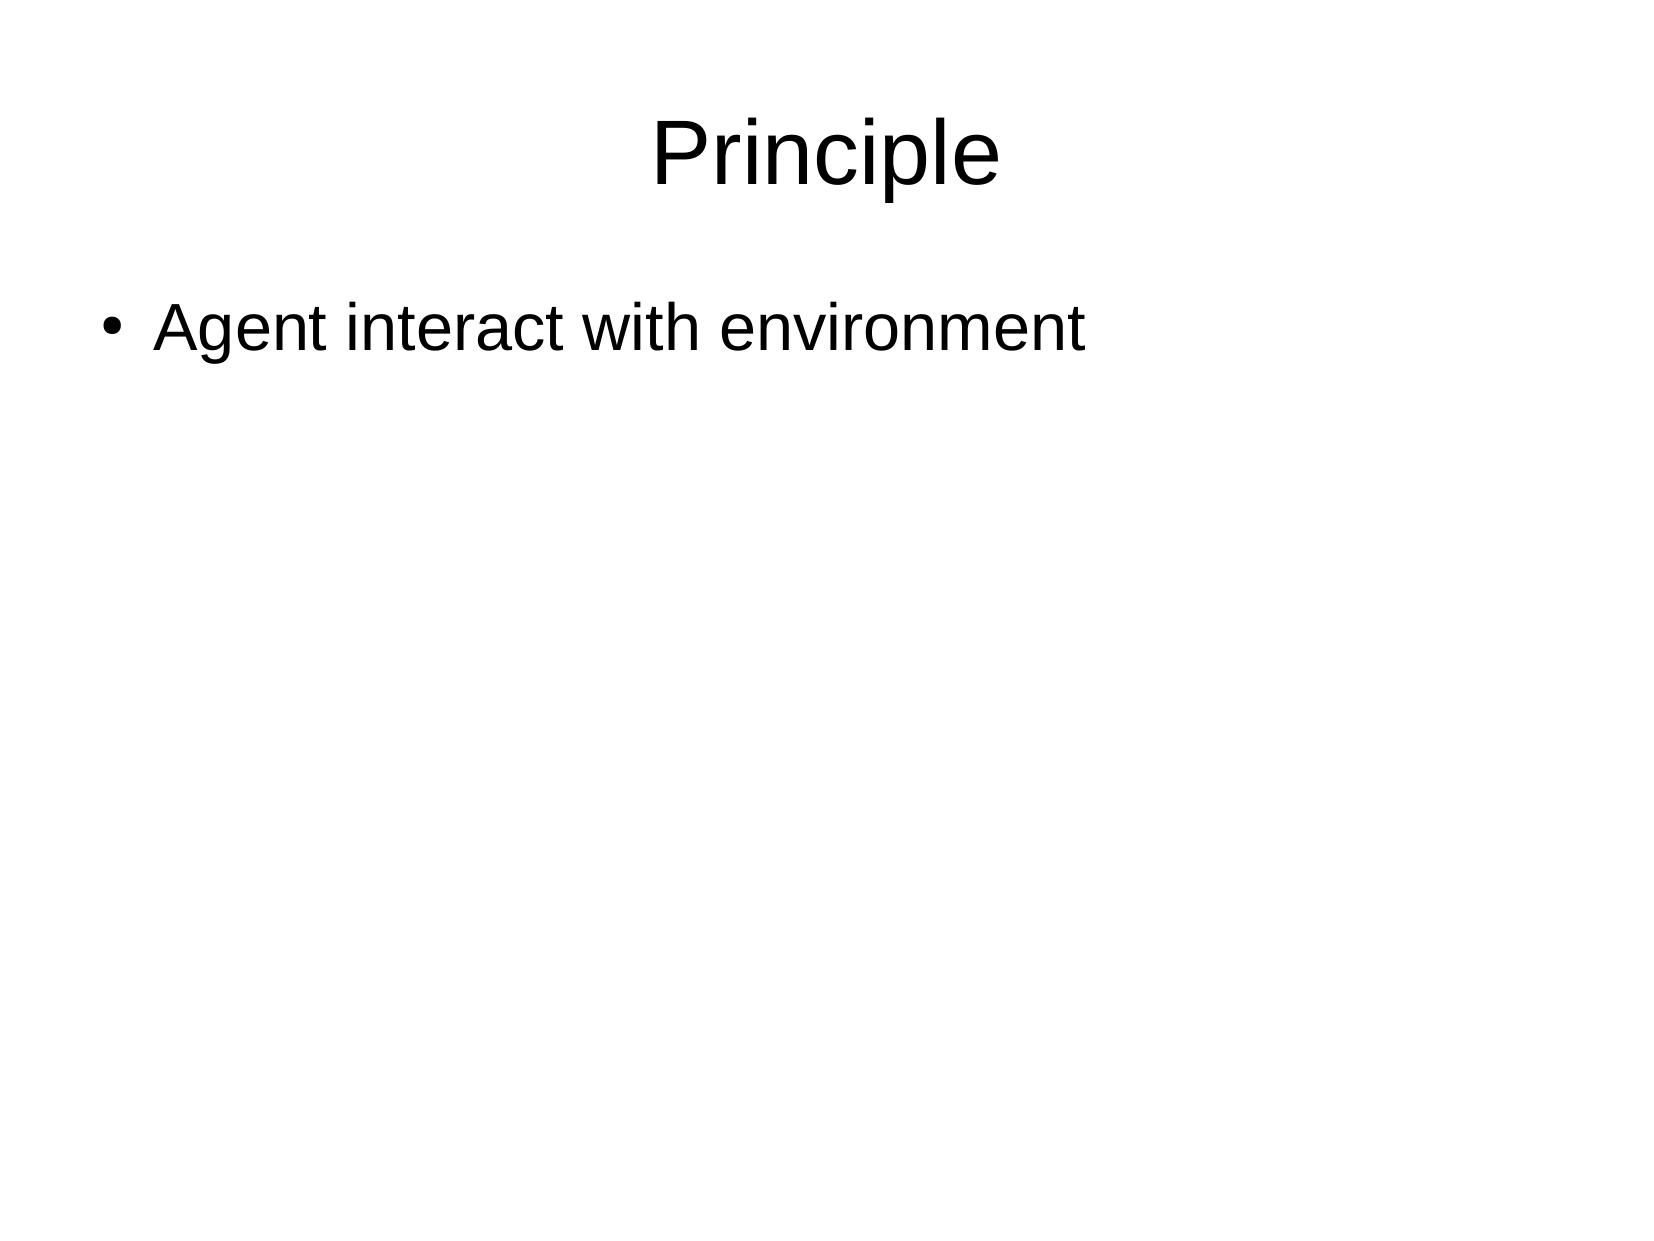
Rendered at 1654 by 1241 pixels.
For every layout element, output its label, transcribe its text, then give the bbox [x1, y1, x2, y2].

title Principle [82, 49, 1571, 257]
list Agent interact with environment [82, 290, 1571, 1010]
